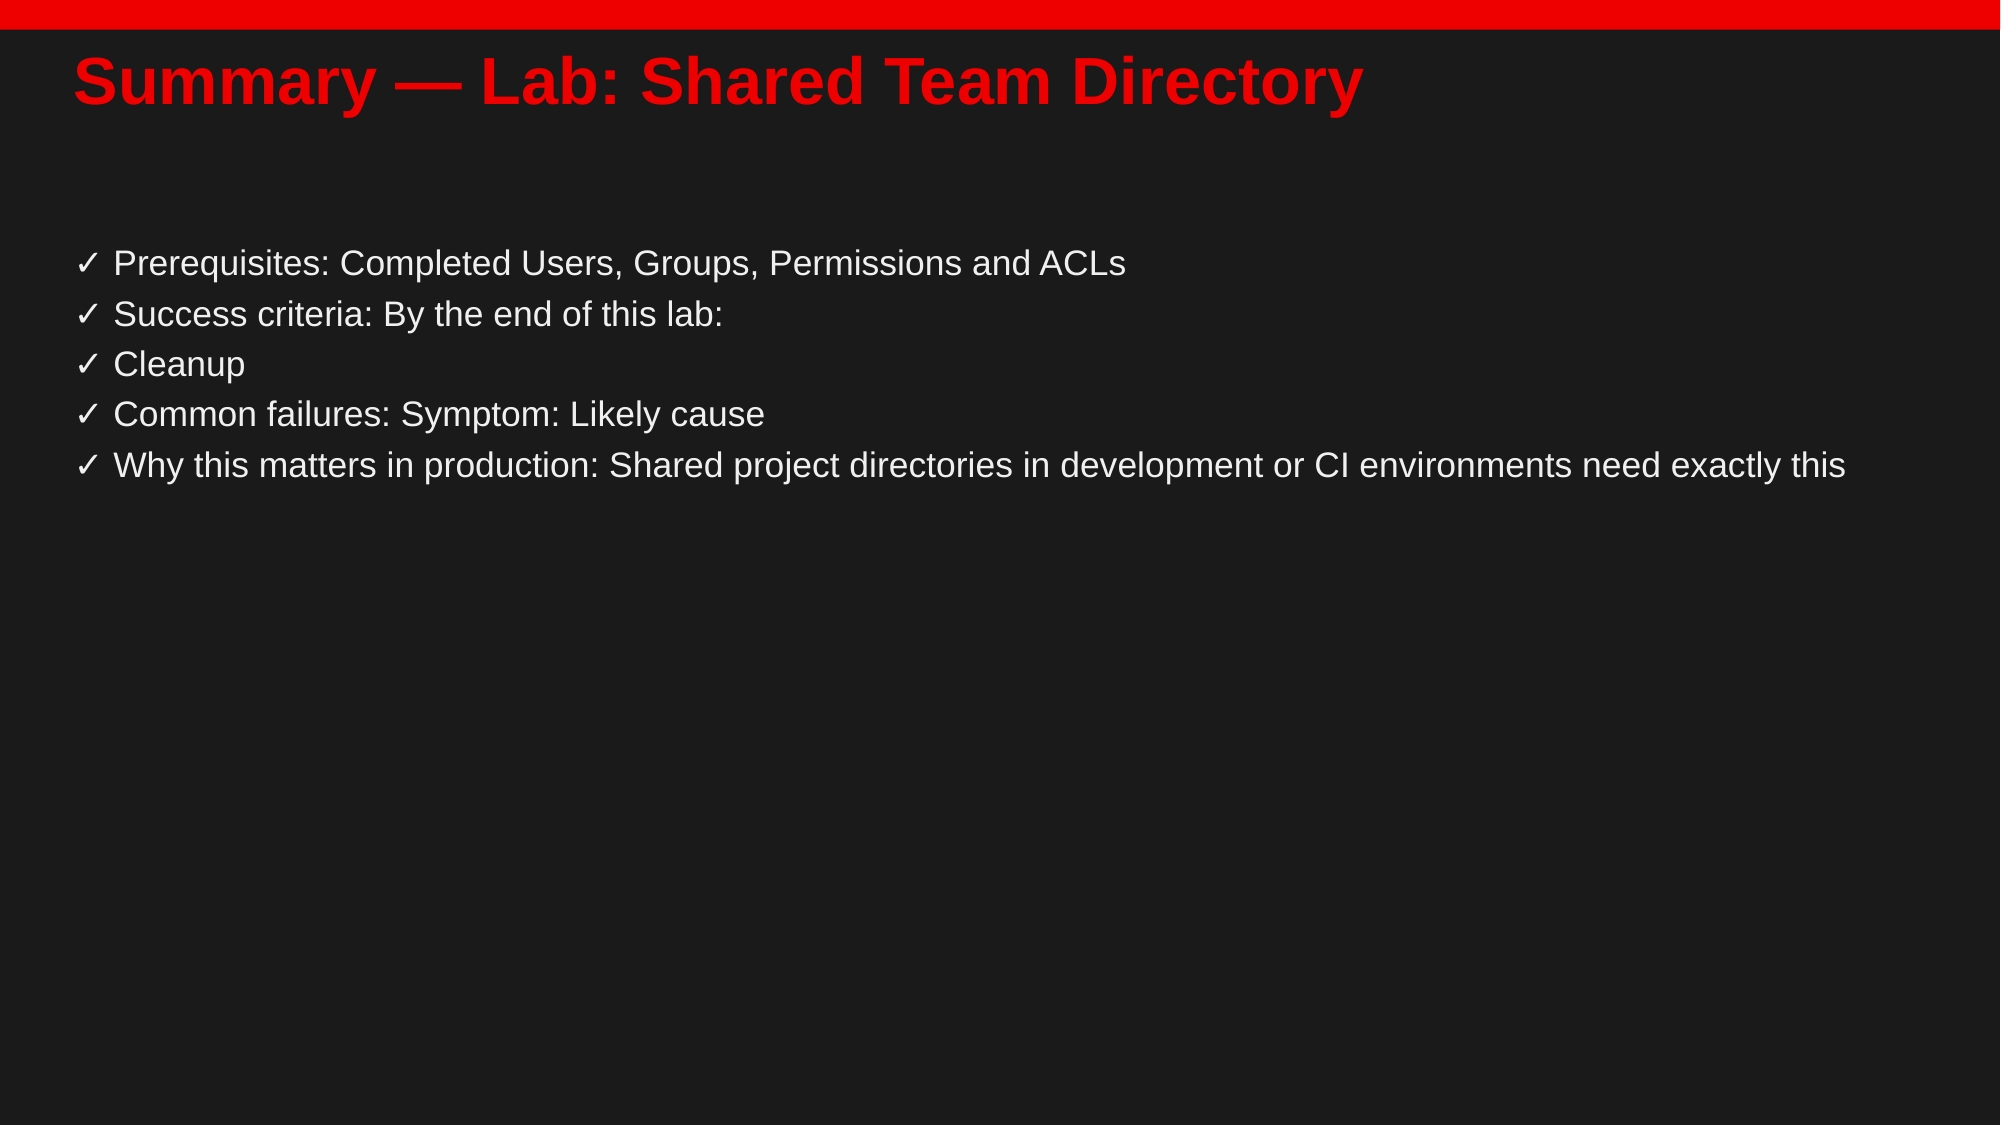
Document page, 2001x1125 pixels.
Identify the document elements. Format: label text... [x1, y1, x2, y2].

text_box ✓ Prerequisites: Completed Users, Groups, Permissions and ACLs ✓ Success criteria: By the end of this lab: ✓ Cleanup ✓ Common failures: Symptom: Likely cause ✓ Why this matters in production: Shared project directories in development or CI environments need exactly this [59, 236, 1942, 1037]
text_box [0, 0, 2001, 30]
text_box Summary — Lab: Shared Team Directory [59, 36, 1942, 208]
